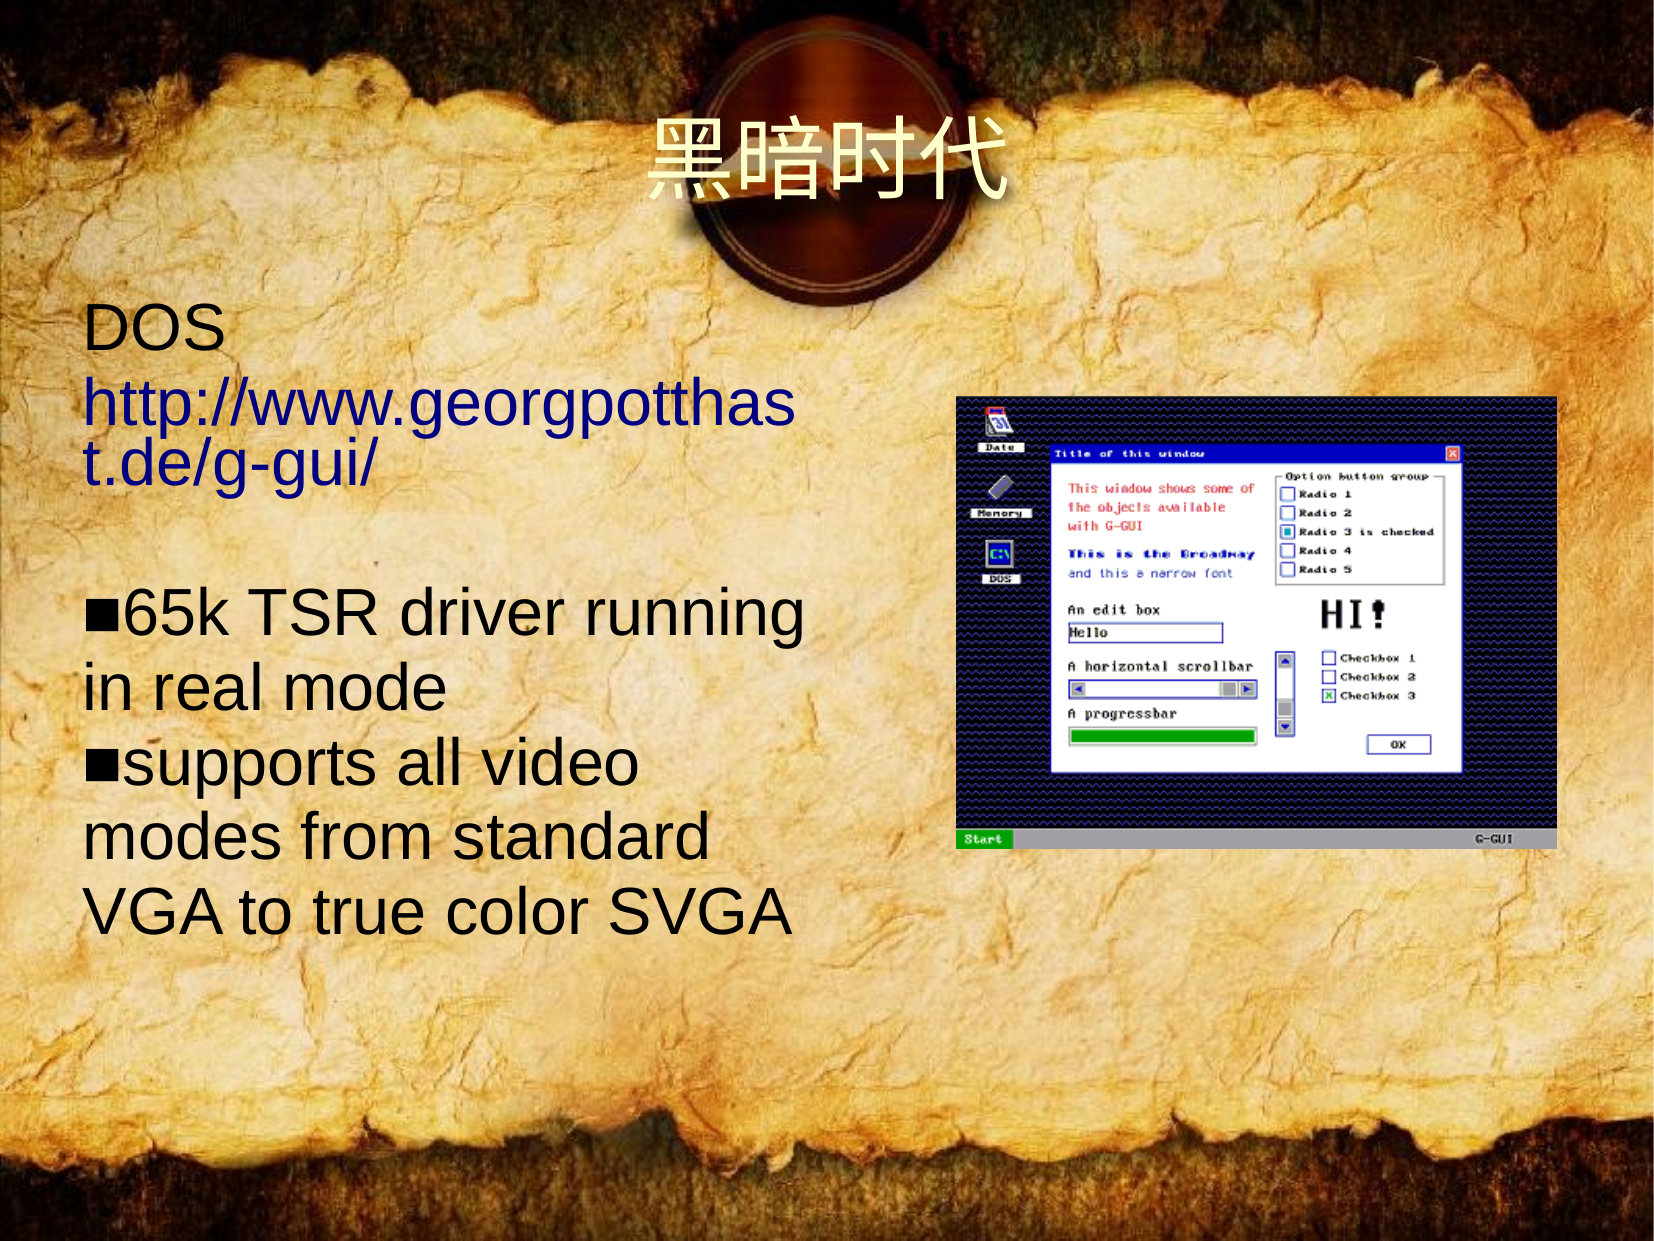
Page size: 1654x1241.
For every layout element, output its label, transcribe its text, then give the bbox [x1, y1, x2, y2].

picture [0, 0, 1654, 1241]
subtitle DOS http://www.georgpotthast.de/g-gui/ ■65k TSR driver running in real mode ■supports all video modes from standard VGA to true color SVGA [82, 290, 815, 1010]
title 黑暗时代 [82, 49, 1571, 257]
